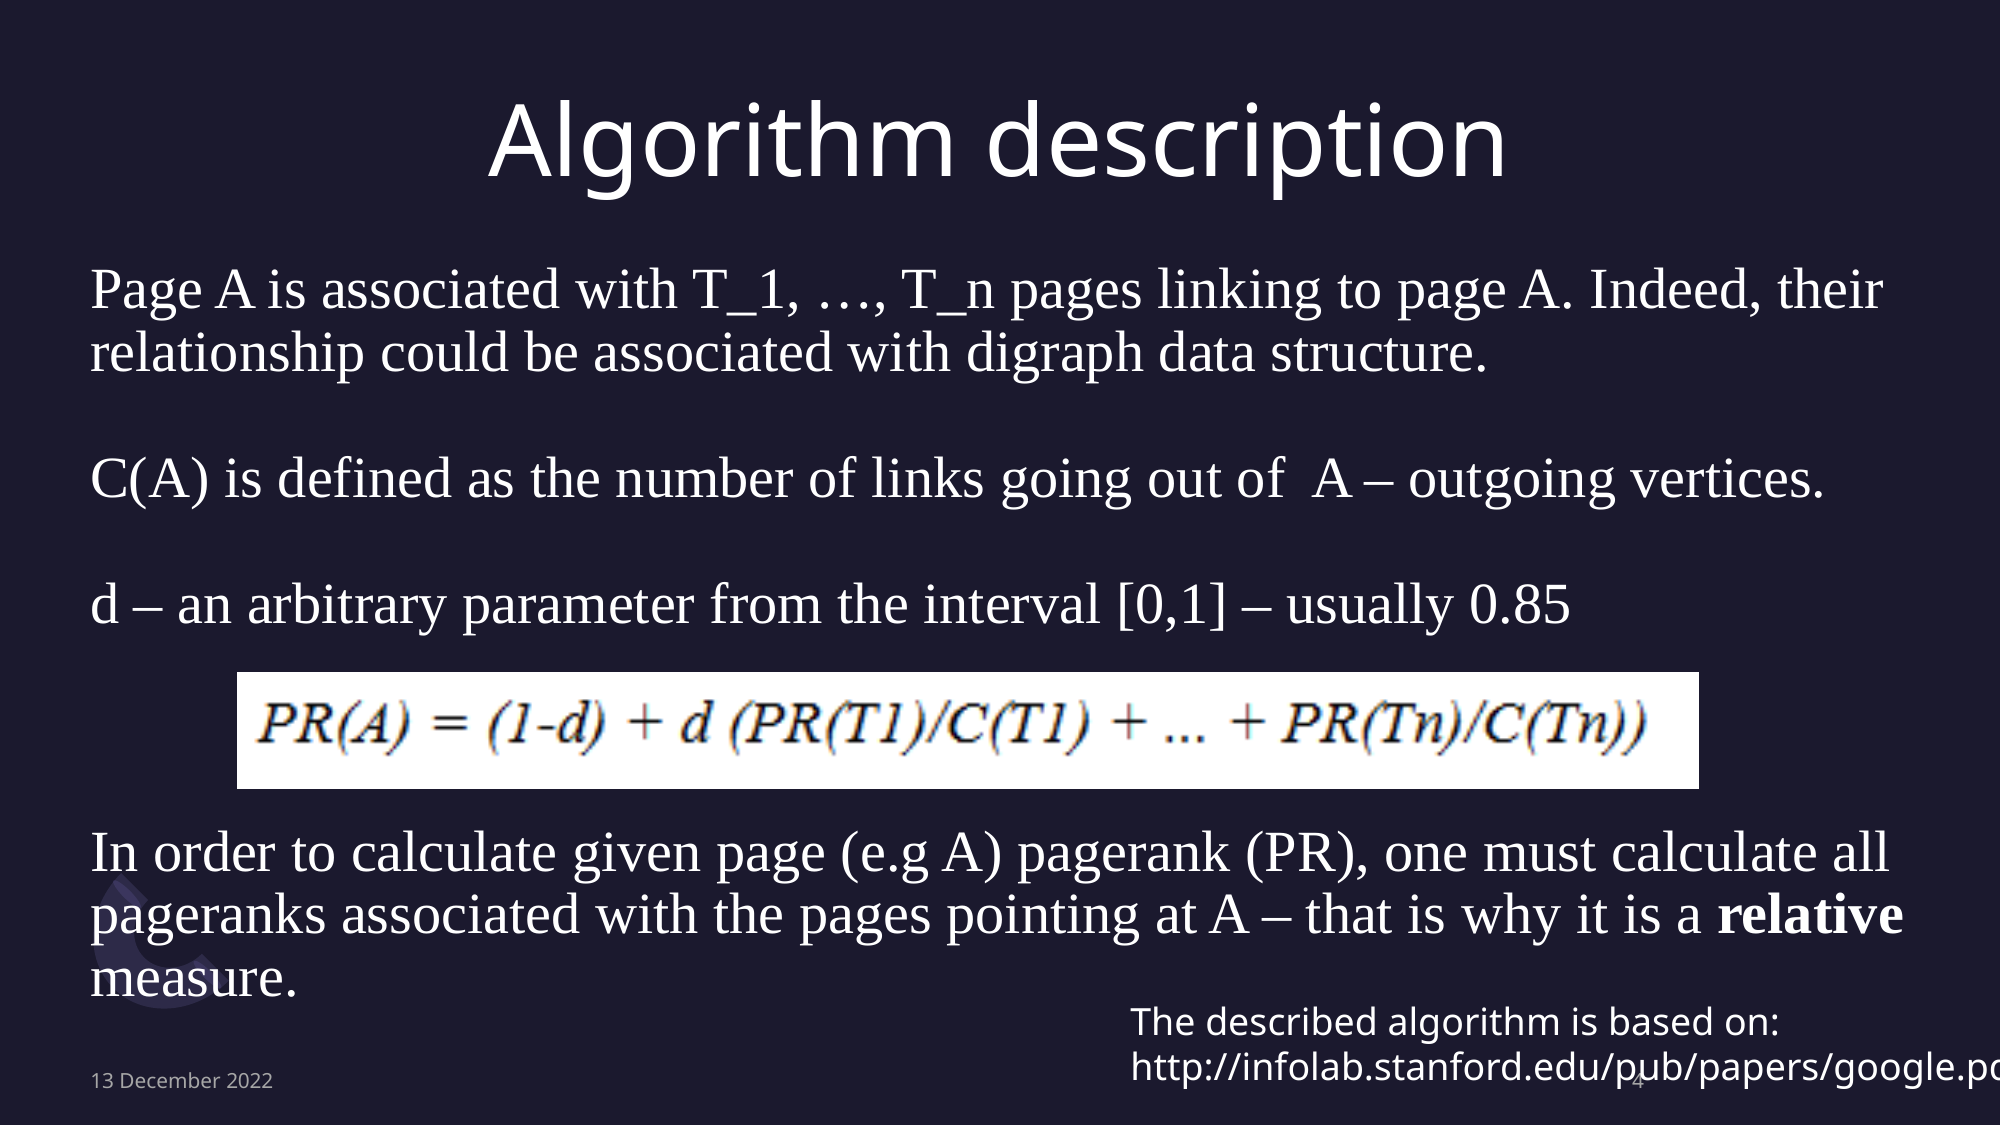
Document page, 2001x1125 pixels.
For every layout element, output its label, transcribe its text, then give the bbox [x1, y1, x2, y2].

picture [237, 672, 1699, 789]
text_box In order to calculate given page (e.g A) pagerank (PR), one must calculate all pageranks associated with the pages pointing at A – that is why it is a relative measure. [90, 820, 1910, 1125]
text_box Page A is associated with T_1, …, T_n pages linking to page A. Indeed, their relationship could be associated with digraph data structure. C(A) is defined as the number of links going out of A – outgoing vertices. d – an arbitrary parameter from the interval [0,1] – usually 0.85 [90, 258, 1910, 641]
text_box The described algorithm is based on: http://infolab.stanford.edu/pub/papers/google.pdf [1910, 990, 2000, 1097]
text_box 13 December 2022 [90, 1067, 522, 1093]
title Algorithm description [90, 90, 1910, 258]
